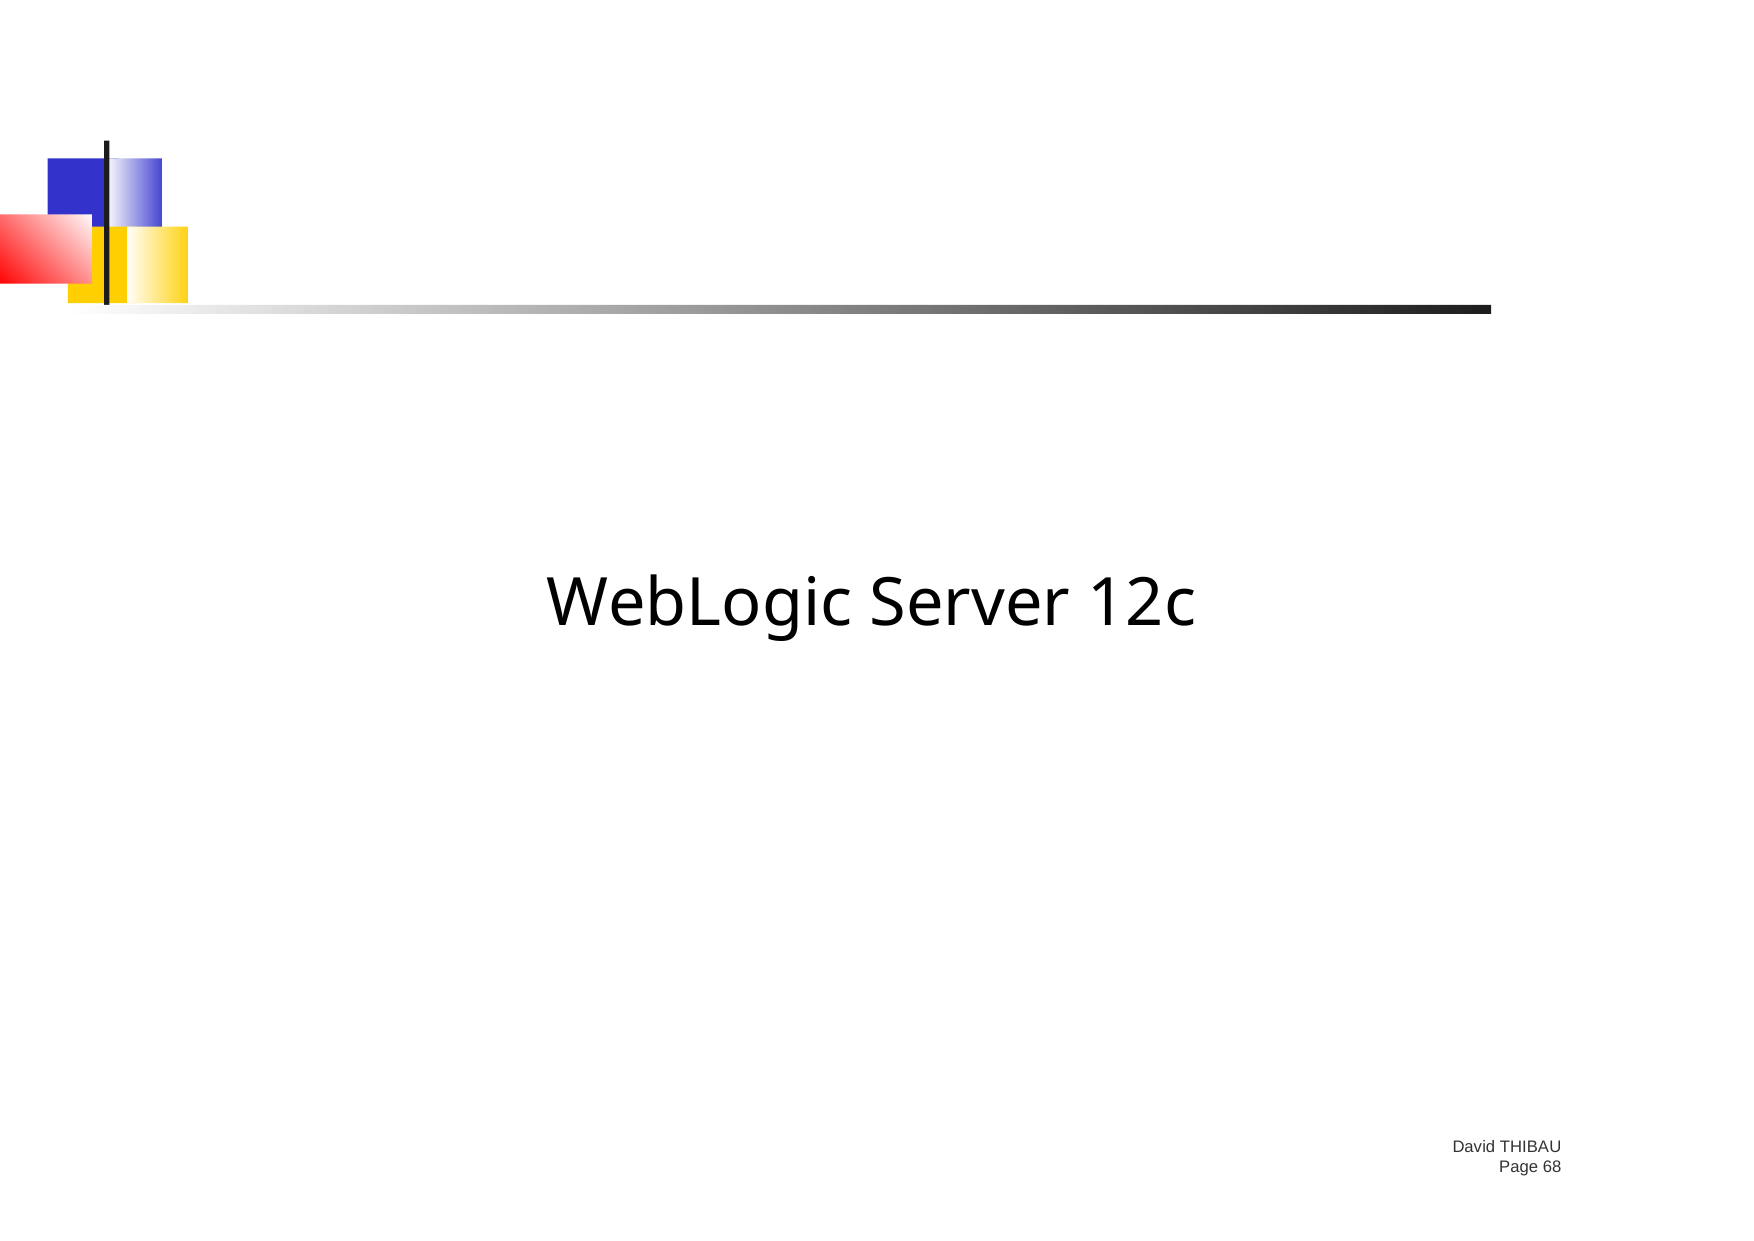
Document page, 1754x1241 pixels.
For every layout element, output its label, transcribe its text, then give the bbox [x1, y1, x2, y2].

text_box WebLogic Server 12c [179, 139, 1565, 1066]
